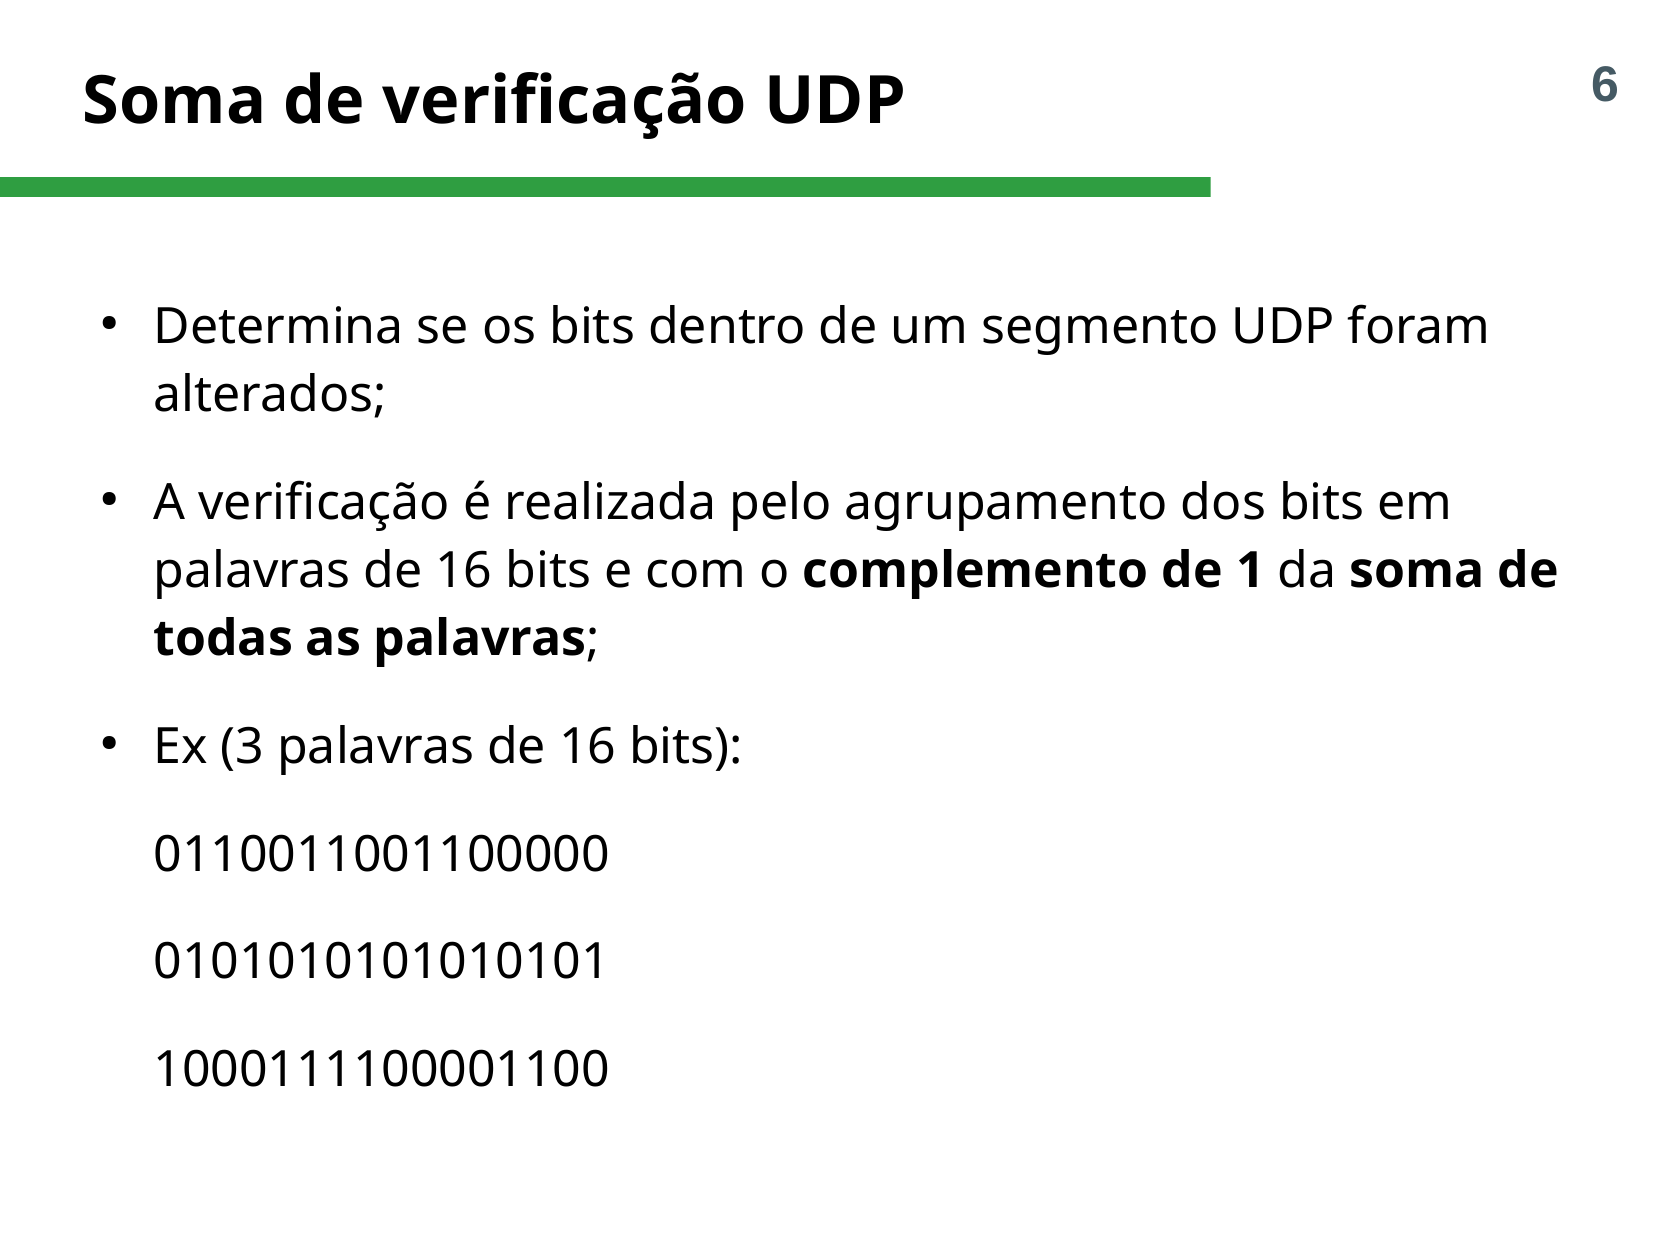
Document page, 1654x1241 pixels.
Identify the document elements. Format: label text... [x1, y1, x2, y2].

list Determina se os bits dentro de um segmento UDP foram alterados; A verificação é realizada pelo agrupamento dos bits em palavras de 16 bits e com o complemento de 1 da soma de todas as palavras; Ex (3 palavras de 16 bits): 0110011001100000 0101010101010101 1000111100001100 [82, 290, 1571, 1216]
title Soma de verificação UDP [82, 0, 1152, 202]
